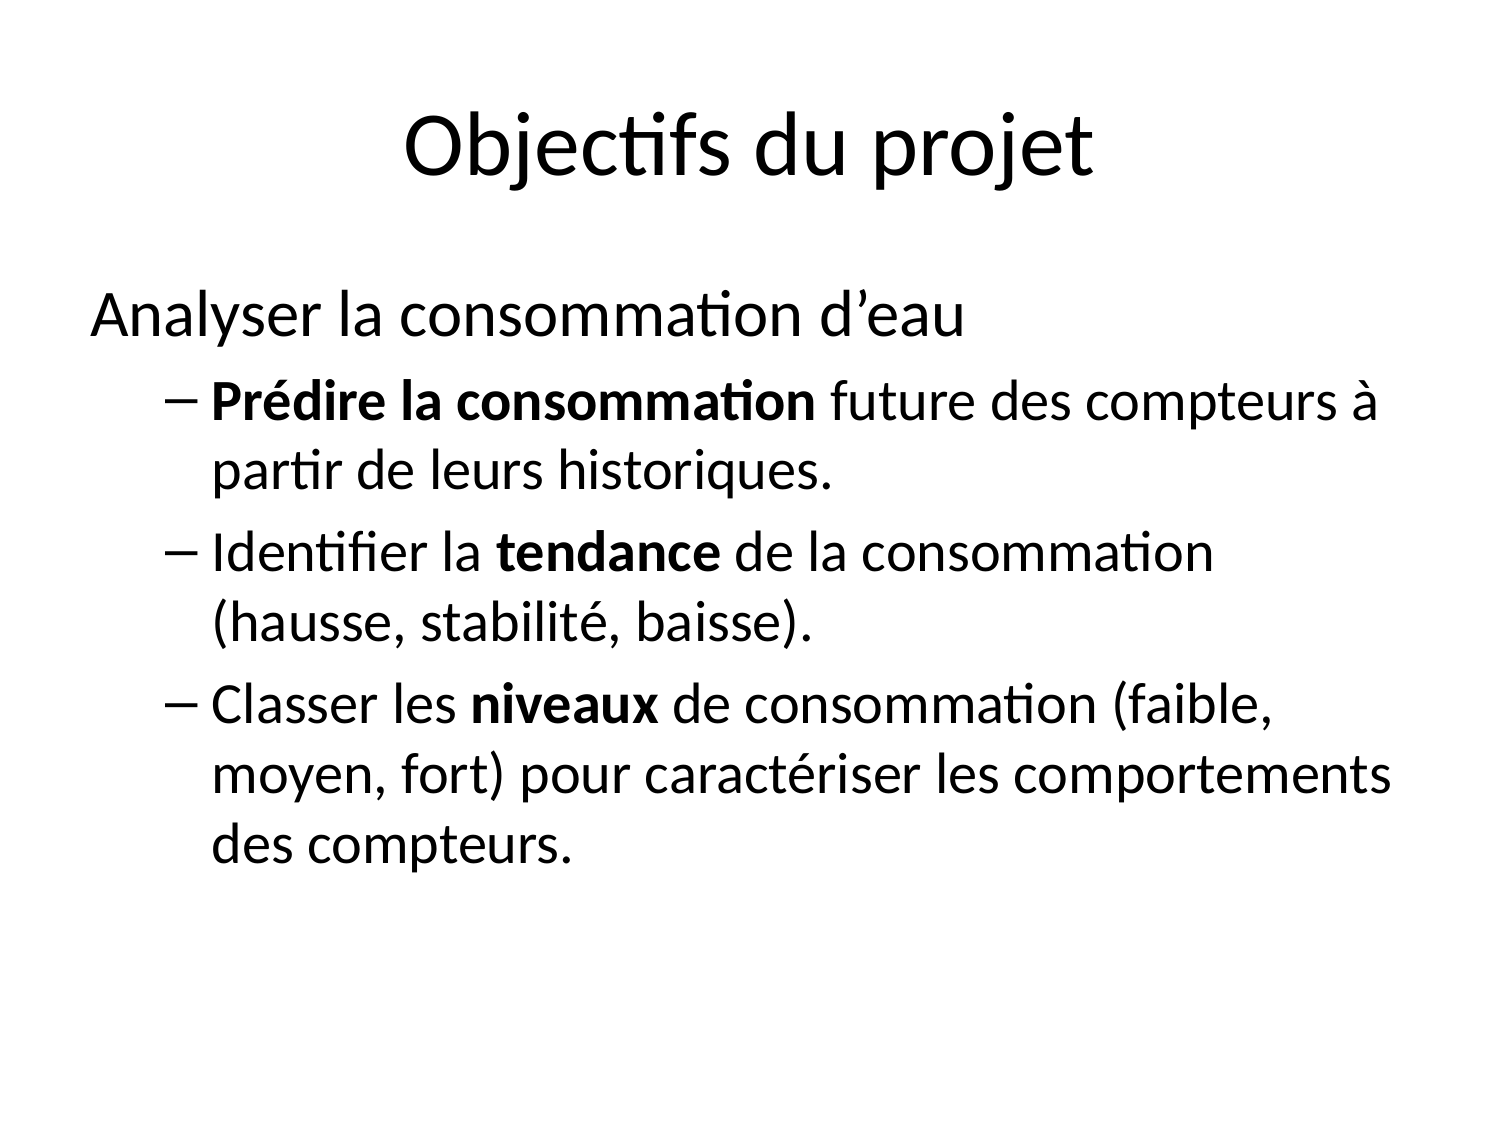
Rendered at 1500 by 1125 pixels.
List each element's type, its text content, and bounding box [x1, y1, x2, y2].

list Analyser la consommation d’eau Prédire la consommation future des compteurs à partir de leurs historiques. Identifier la tendance de la consommation (hausse, stabilité, baisse). Classer les niveaux de consommation (faible, moyen, fort) pour caractériser les comportements des compteurs. [75, 262, 1425, 1005]
title Objectifs du projet [75, 45, 1425, 233]
